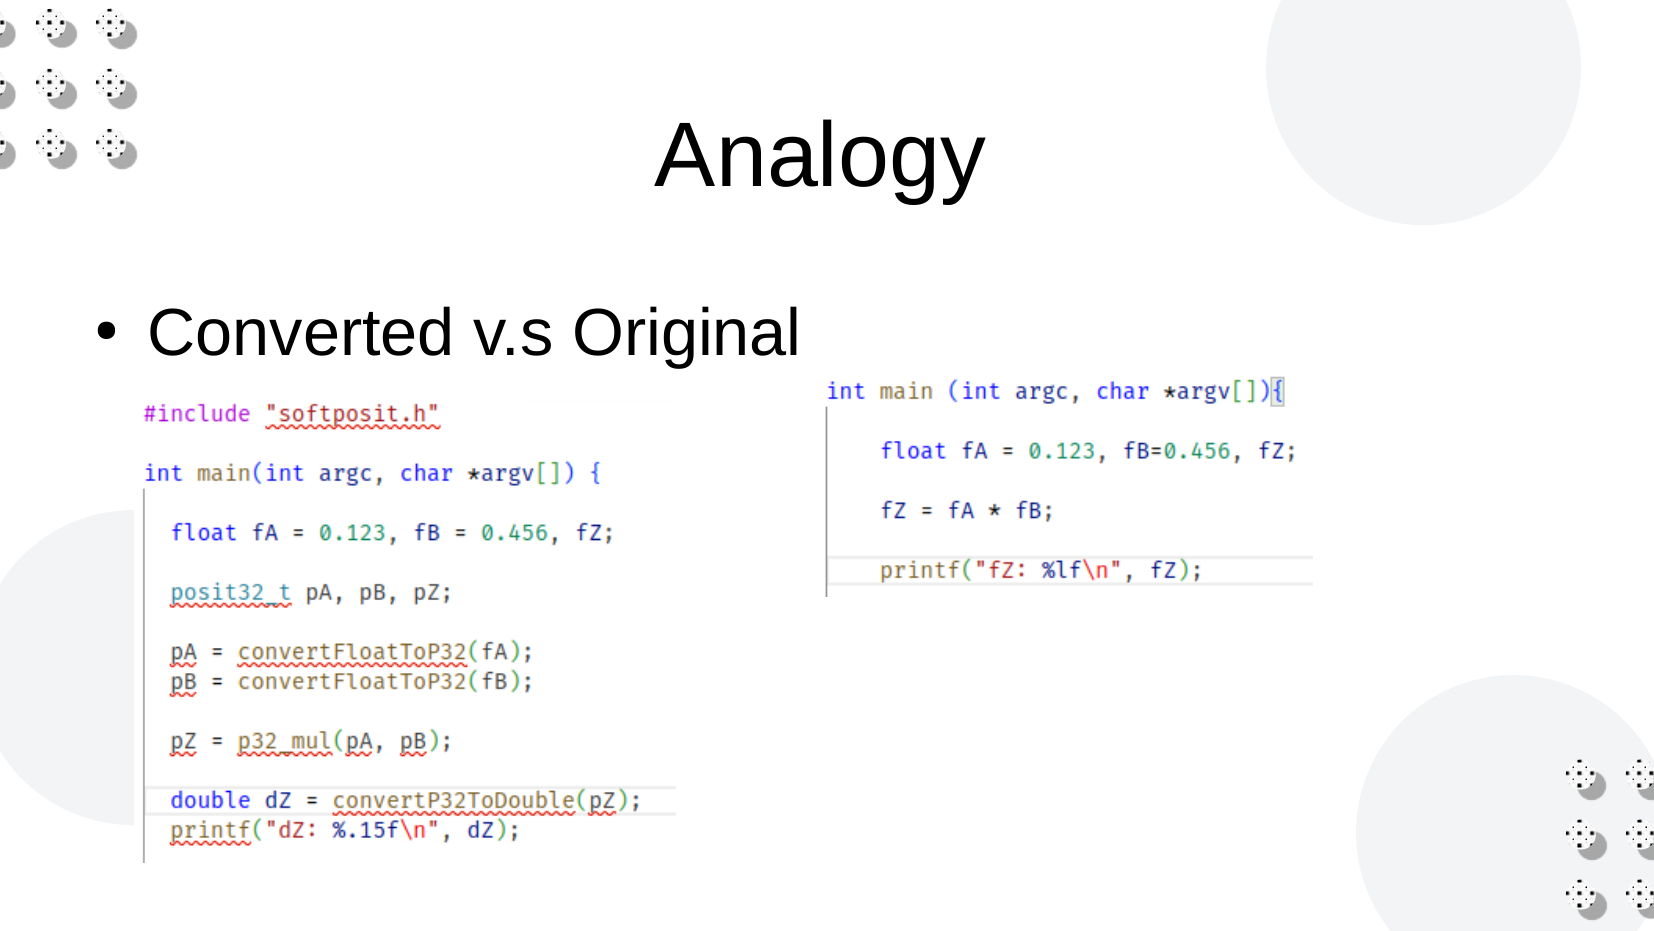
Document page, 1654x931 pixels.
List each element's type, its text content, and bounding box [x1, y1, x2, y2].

picture [0, 11, 6, 36]
picture [35, 8, 66, 39]
picture [0, 131, 7, 156]
picture [35, 68, 66, 99]
picture [1565, 879, 1596, 910]
picture [95, 8, 126, 39]
picture [815, 374, 1313, 597]
list Converted v.s Original [76, 295, 1565, 835]
picture [134, 395, 676, 863]
picture [1625, 879, 1654, 910]
picture [0, 71, 6, 96]
picture [1625, 819, 1654, 850]
picture [35, 128, 67, 159]
picture [1565, 759, 1596, 790]
title Analogy [76, 76, 1565, 233]
picture [1625, 759, 1654, 790]
picture [98, 68, 124, 76]
picture [1565, 819, 1596, 850]
